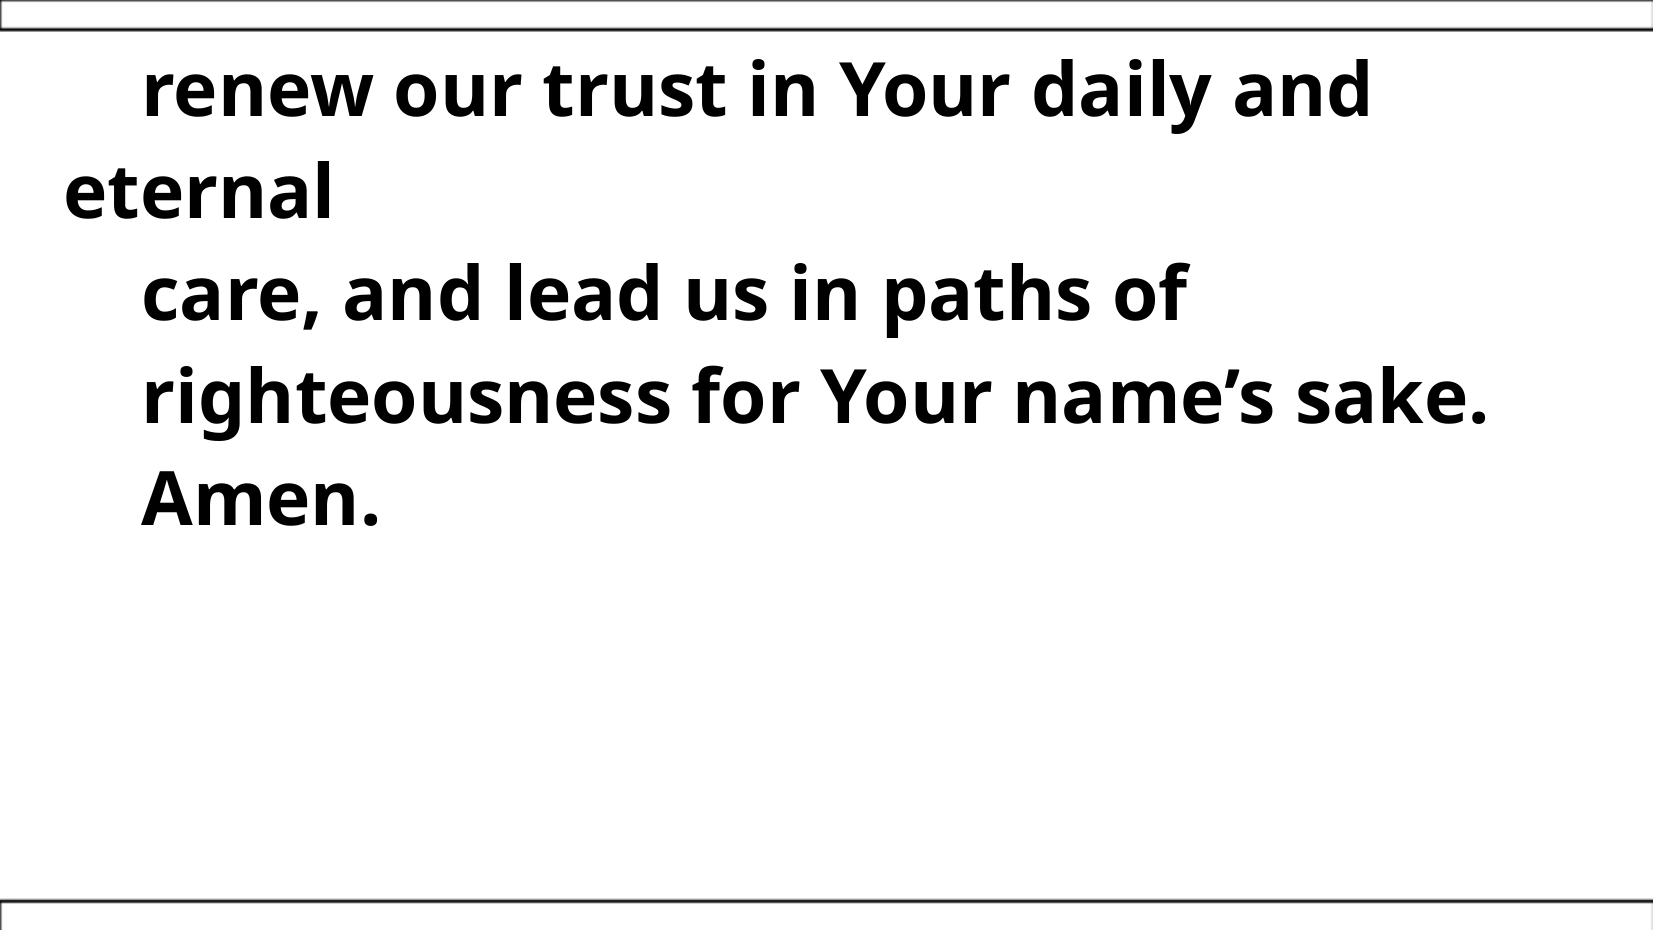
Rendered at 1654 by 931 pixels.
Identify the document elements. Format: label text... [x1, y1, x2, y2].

picture [0, 0, 1653, 930]
text_box renew our trust in Your daily and eternal care, and lead us in paths of righteousness for Your name’s sake. Amen. [48, 28, 1608, 443]
